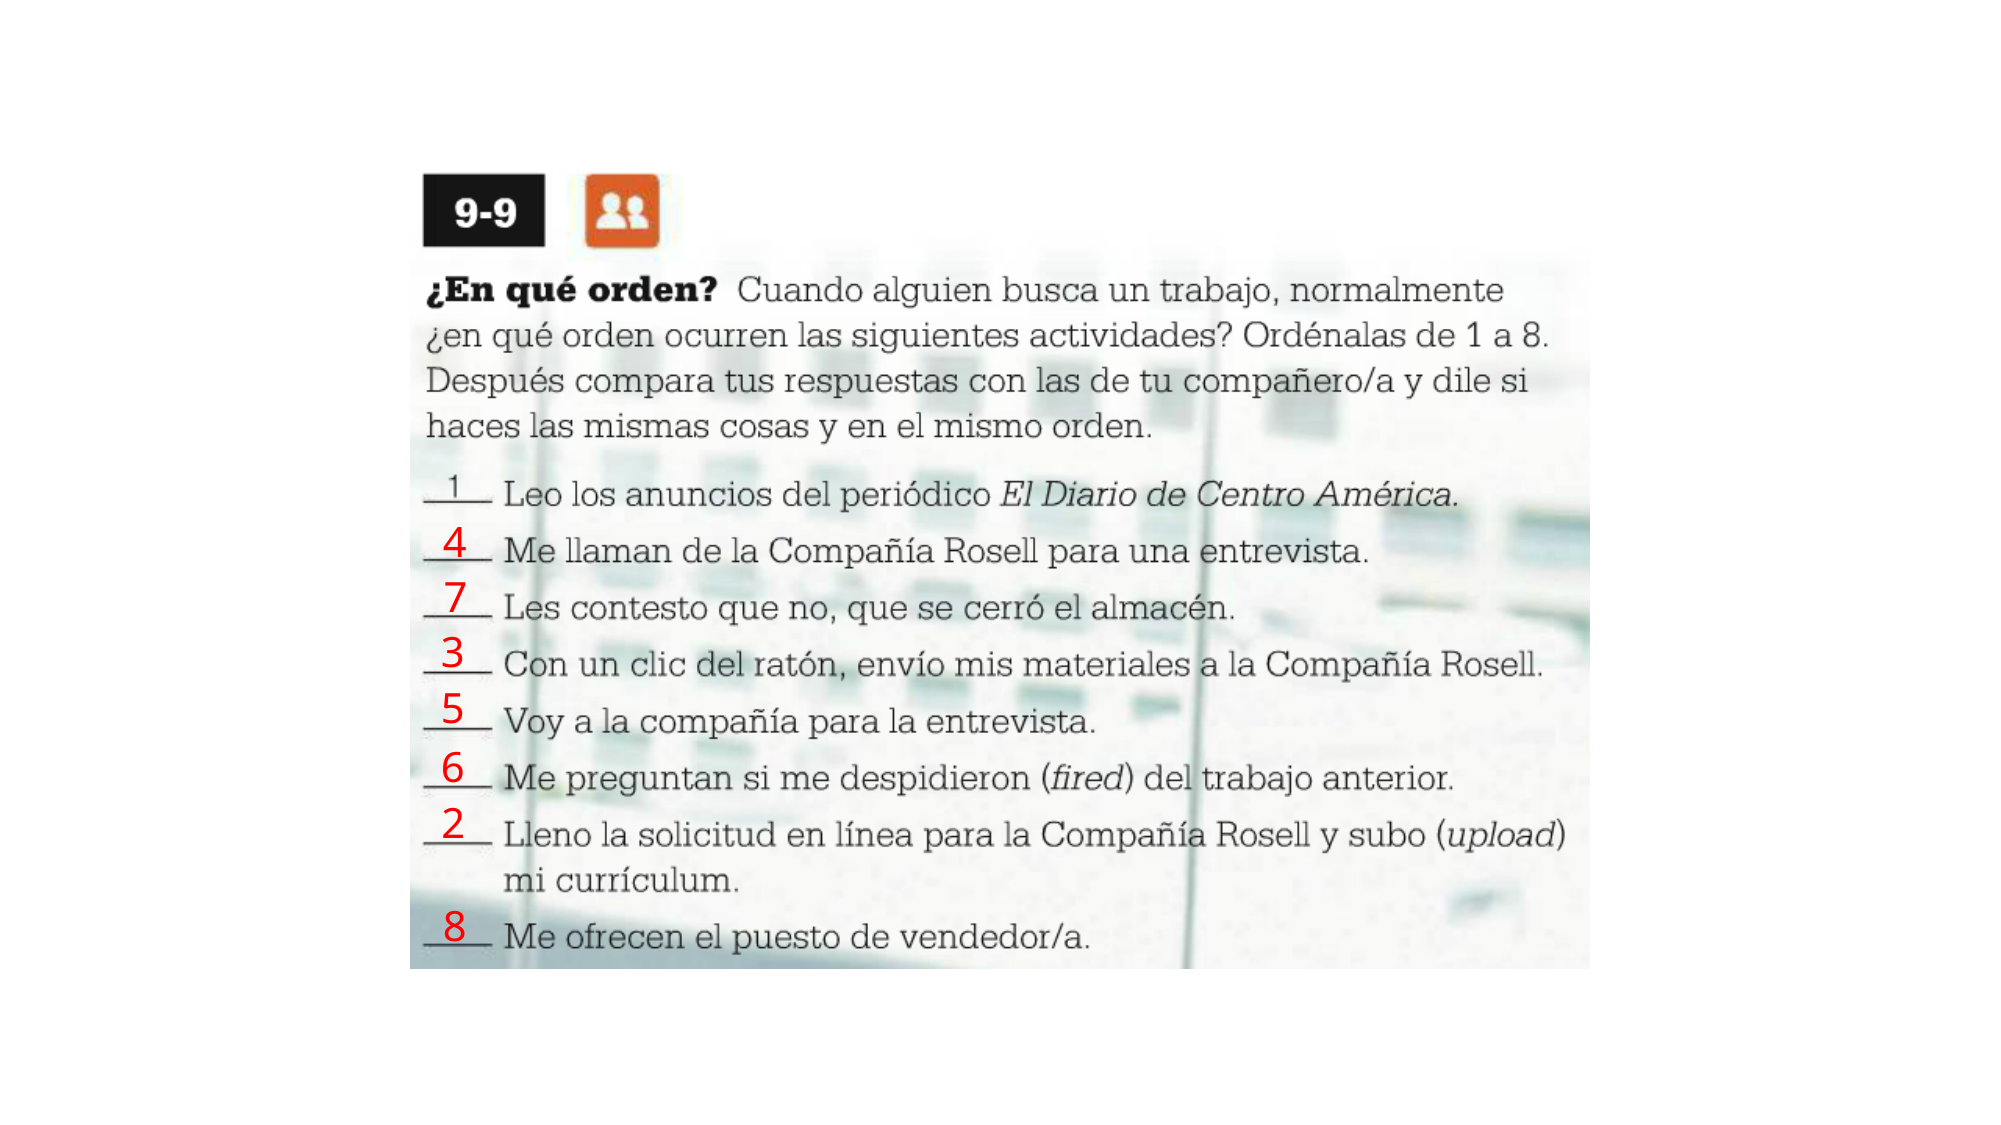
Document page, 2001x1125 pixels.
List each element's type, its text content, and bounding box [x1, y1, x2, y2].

text_box 2 [426, 799, 480, 856]
text_box 6 [425, 732, 480, 799]
text_box 4 [427, 508, 482, 575]
text_box 7 [428, 562, 483, 629]
text_box 3 [425, 618, 480, 674]
text_box 8 [427, 892, 482, 959]
picture [410, 156, 1590, 969]
text_box 5 [425, 674, 480, 732]
